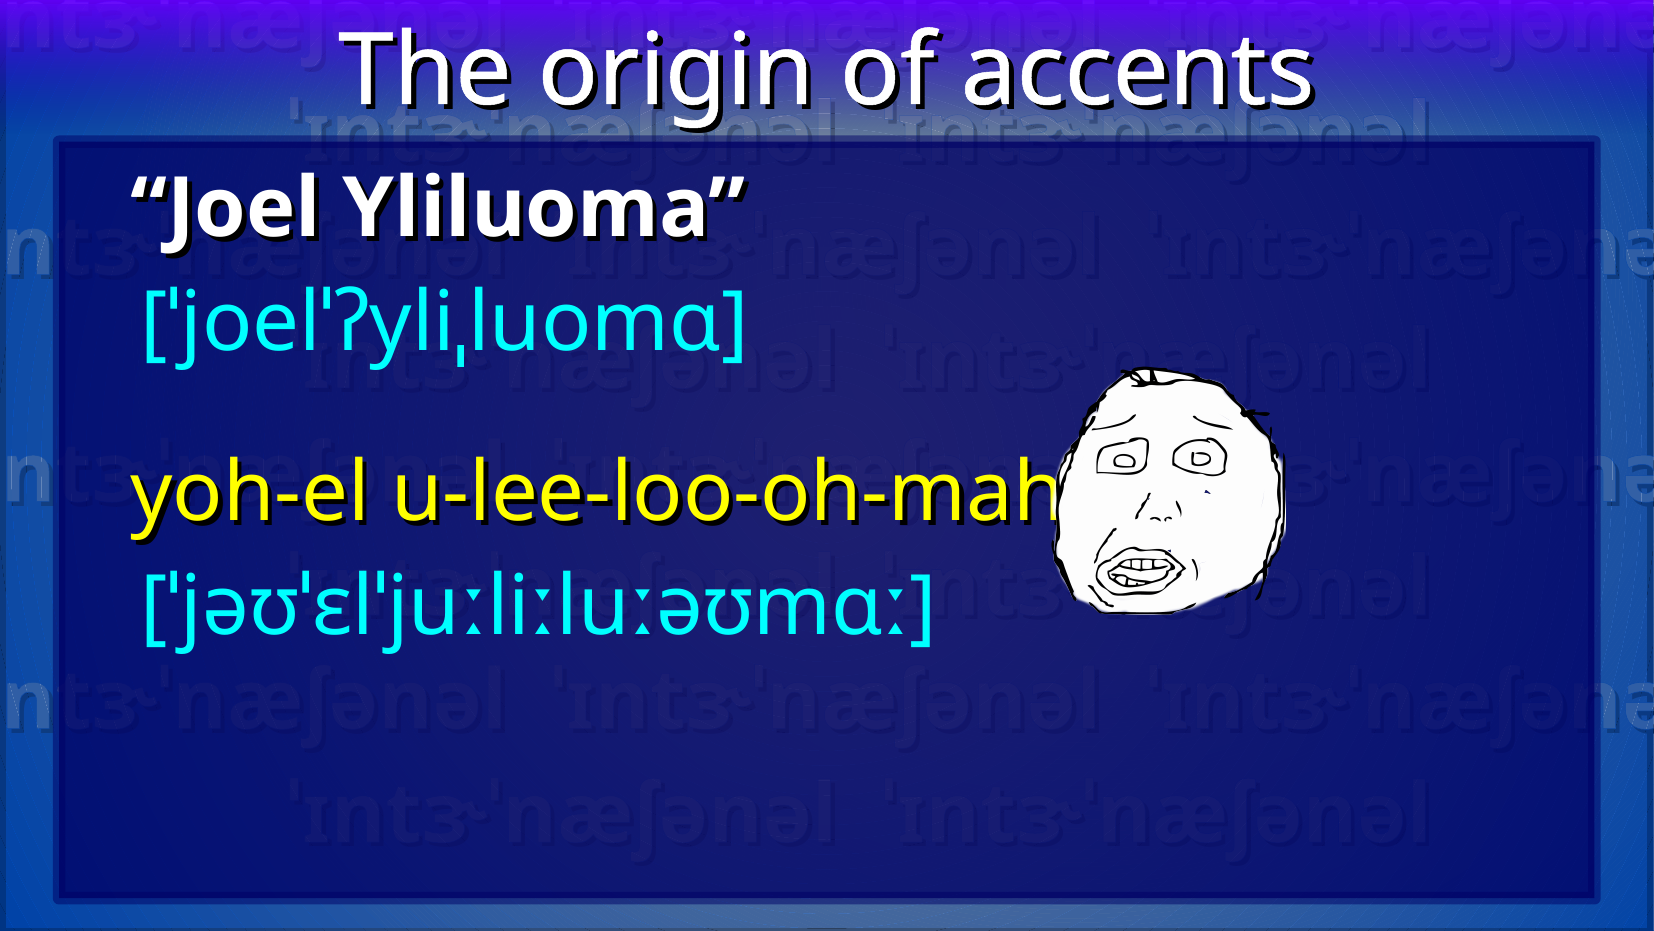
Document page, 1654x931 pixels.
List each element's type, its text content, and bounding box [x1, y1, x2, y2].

text_box [0, 130, 1654, 931]
text_box “Joel Yliluoma” [ˈjoelˈʔyliˌluomɑ] yoh-el u-lee-loo-oh-mah [ˈjəʊˈɛlˈjuːliːluːəʊmɑː] [59, 141, 1595, 899]
title The origin of accents [0, 0, 1654, 130]
picture [1051, 366, 1286, 615]
